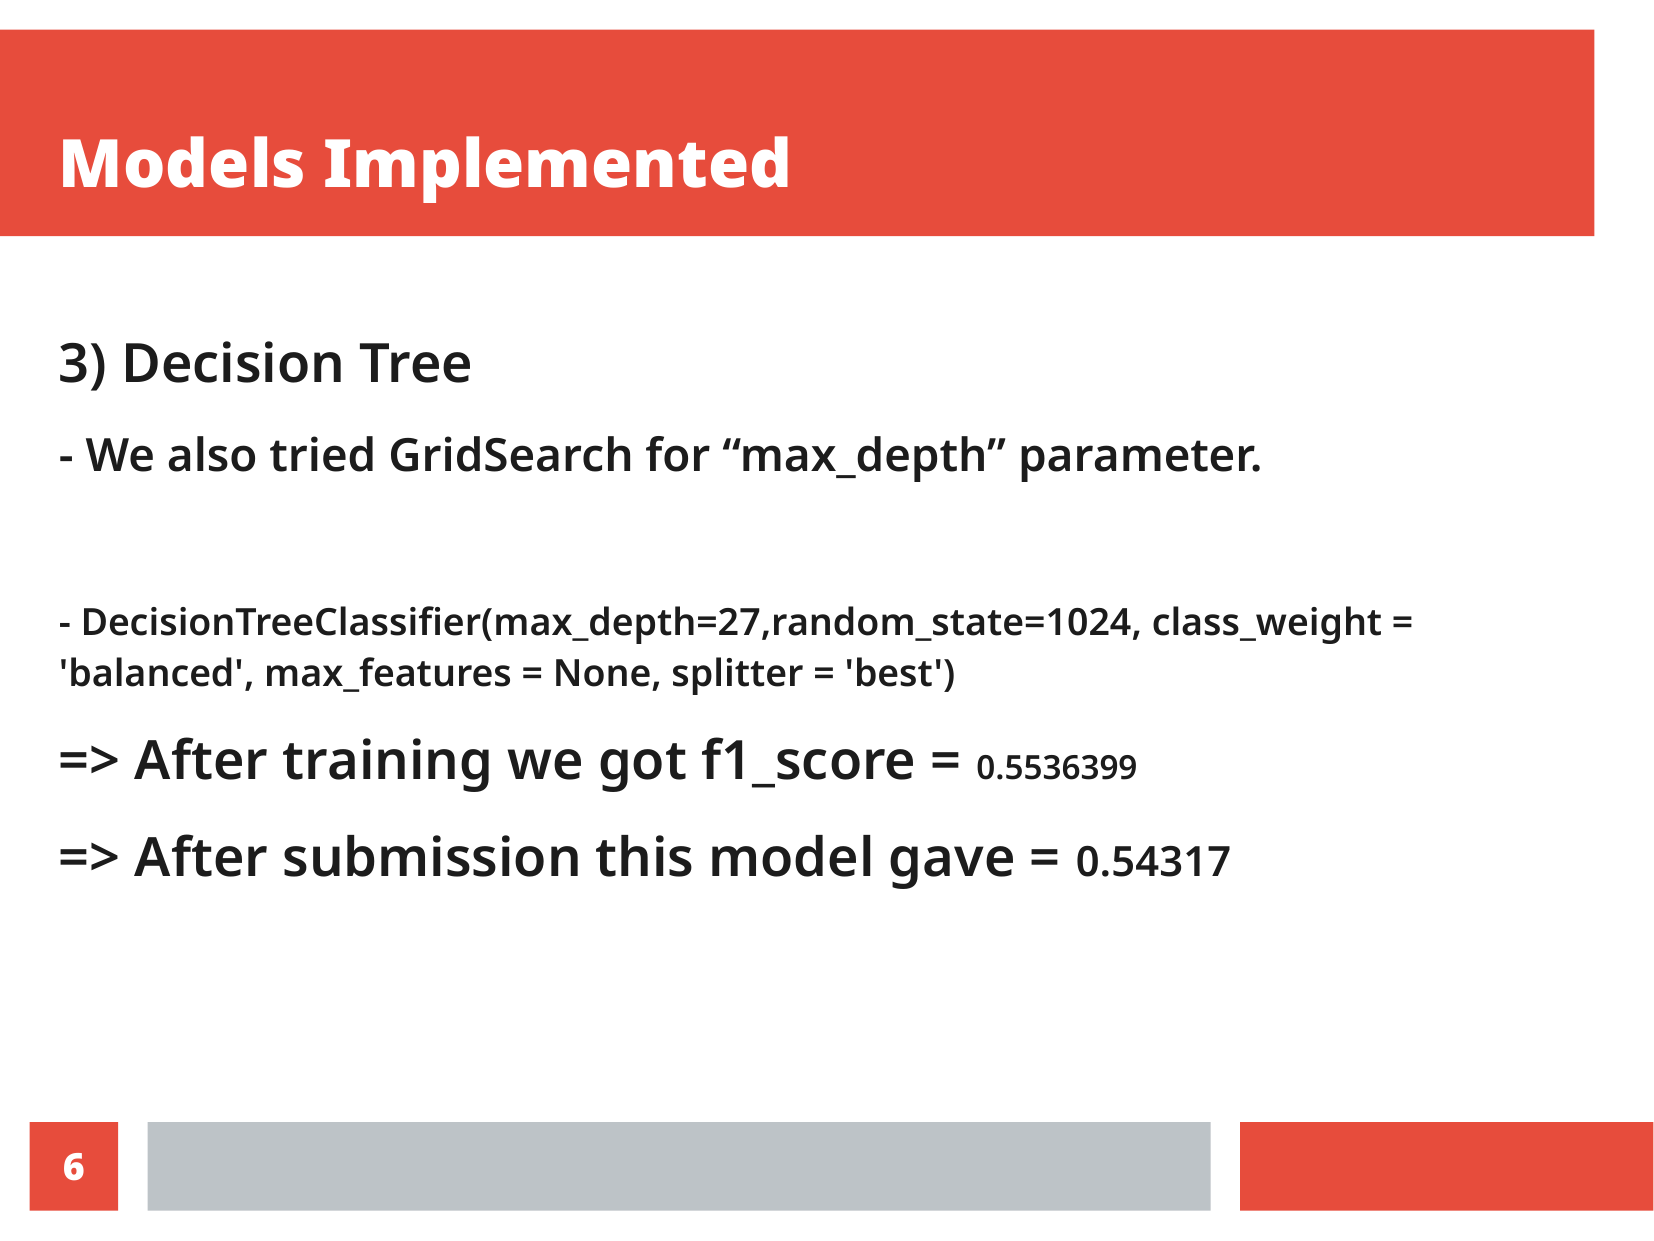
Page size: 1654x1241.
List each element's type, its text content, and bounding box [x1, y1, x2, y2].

list 3) Decision Tree - We also tried GridSearch for “max_depth” parameter. - DecisionTreeClassifier(max_depth=27,random_state=1024, class_weight = 'balanced', max_features = None, splitter = 'best') => After training we got f1_score = 0.5536399 => After submission this model gave = 0.54317 [59, 324, 1565, 1093]
title Models Implemented [59, 59, 1595, 207]
